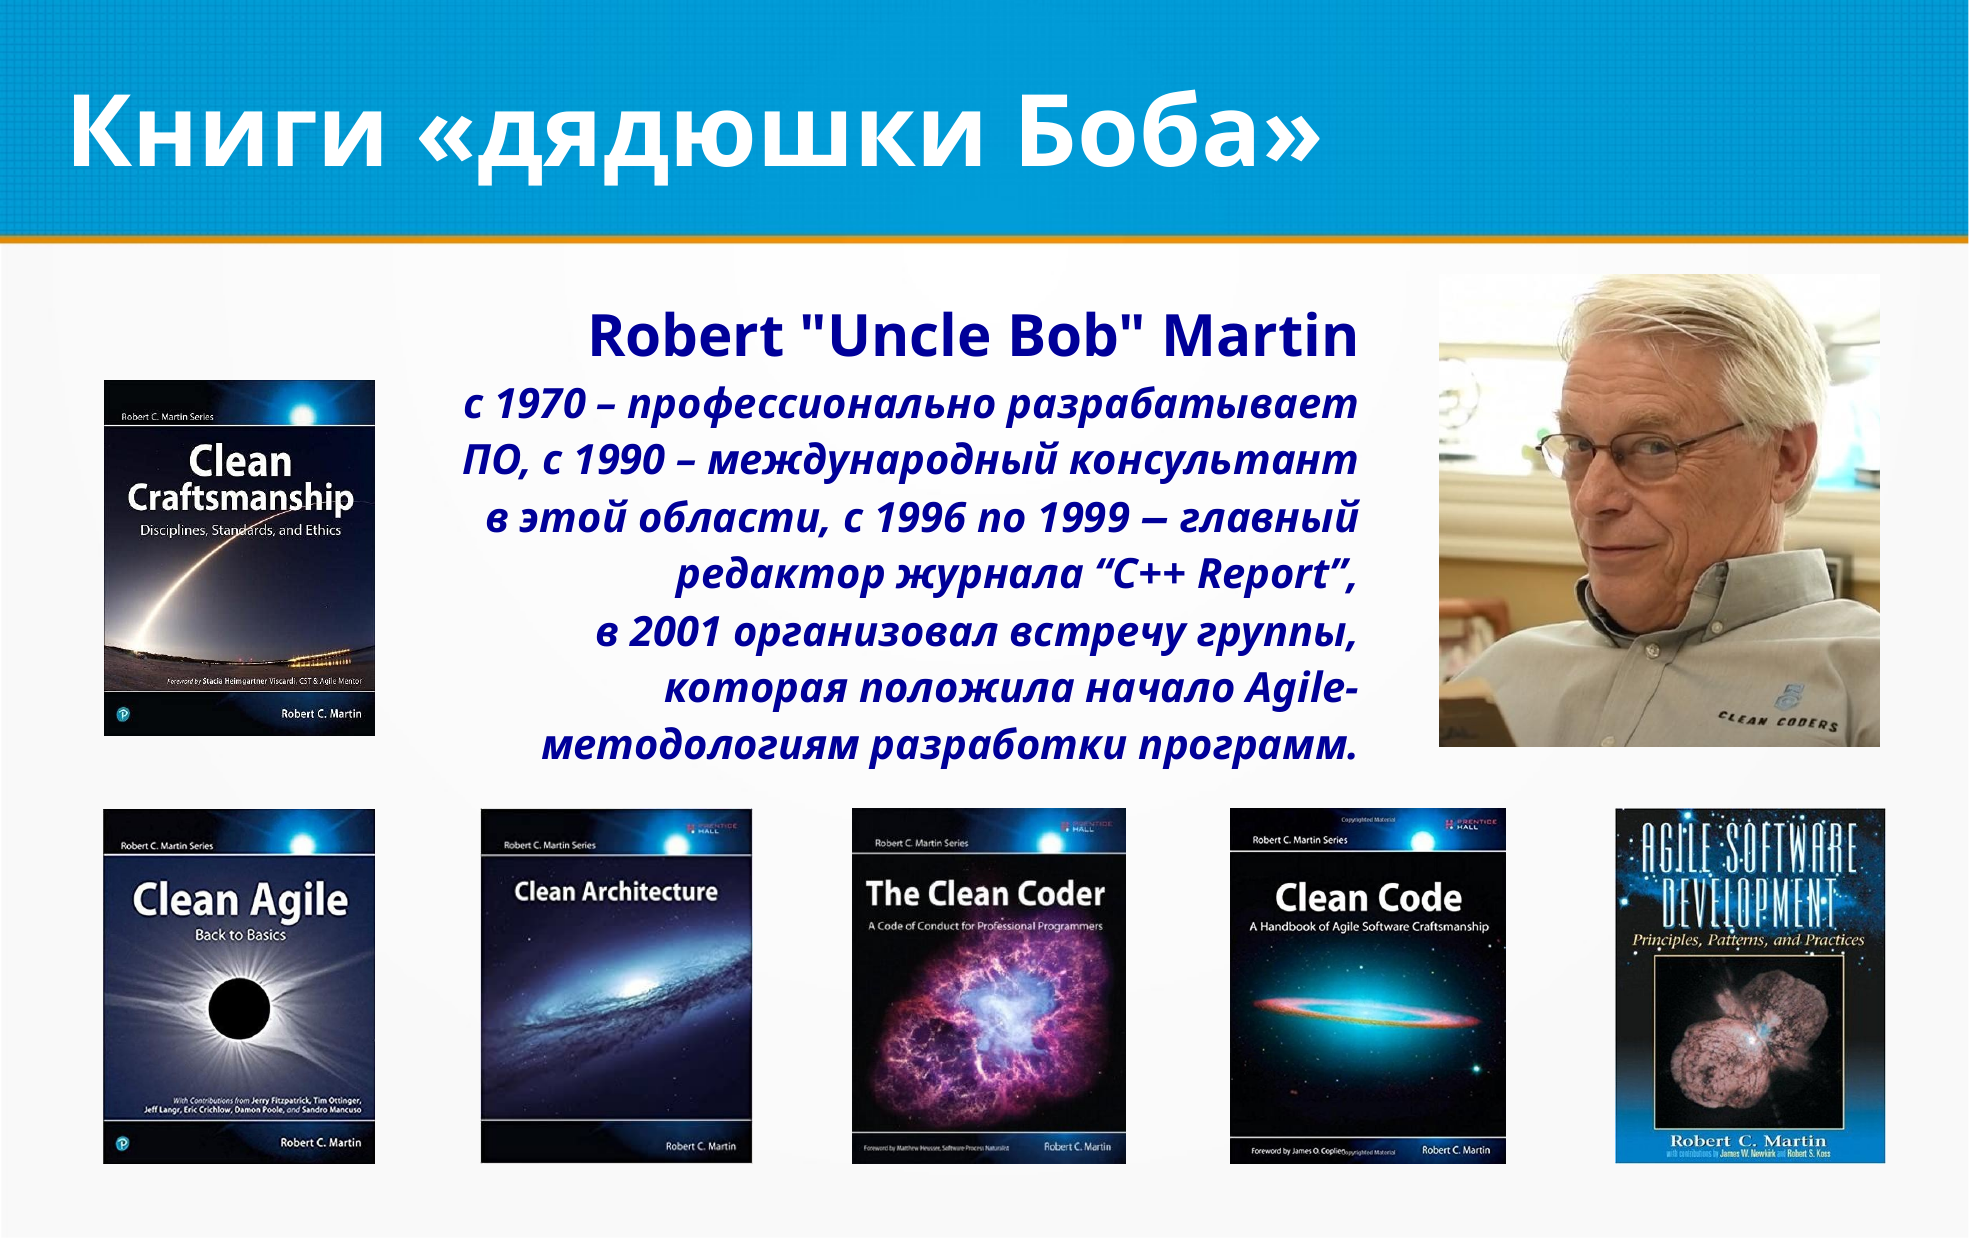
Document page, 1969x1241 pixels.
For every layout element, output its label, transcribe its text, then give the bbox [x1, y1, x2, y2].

text_box Книги «дядюшки Боба» [59, 55, 1902, 200]
text_box Robert "Uncle Bob" Martin с 1970 – профессионально разрабатывает ПО, с 1990 – международный консультант в этой области, с 1996 по 1999 ‒ главный редактор журнала “C++ Report”, в 2001 организовал встречу группы, которая положила начало Agile-методологиям разработки программ. [451, 275, 1366, 792]
picture [0, 233, 1969, 1241]
